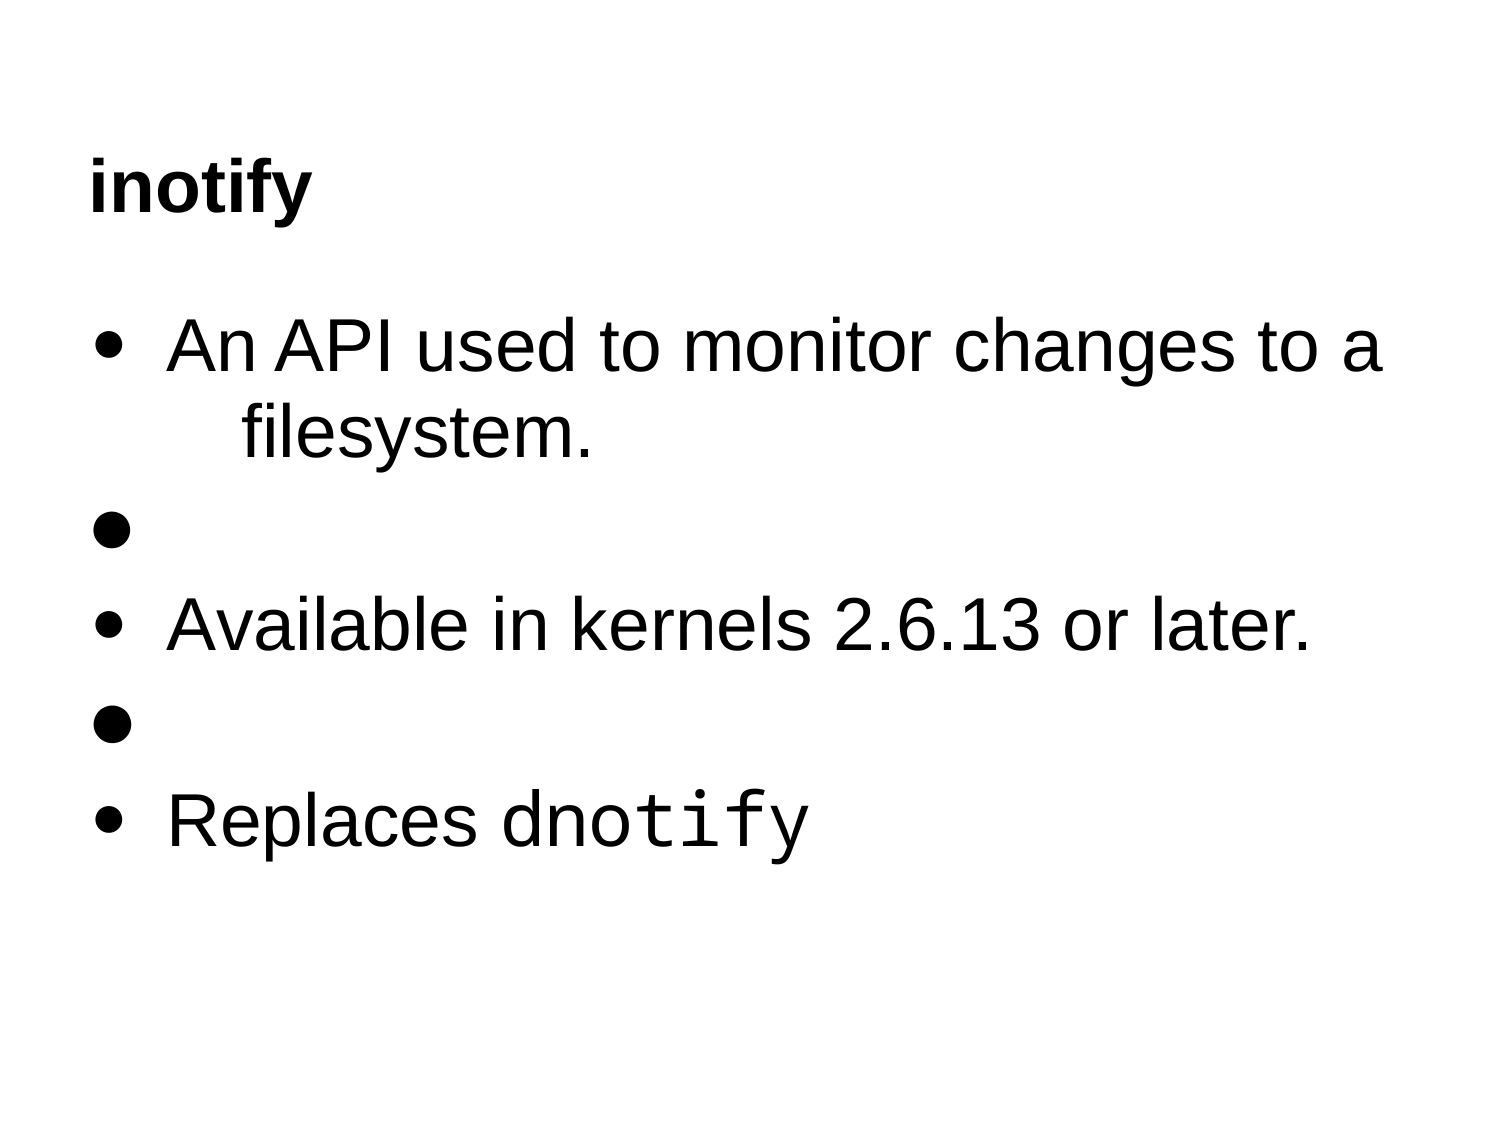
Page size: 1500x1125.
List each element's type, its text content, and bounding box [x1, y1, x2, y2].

text_box inotify An API used to monitor changes to a filesystem. Available in kernels 2.6.13 or later. Replaces dnotify [86, 137, 1387, 862]
